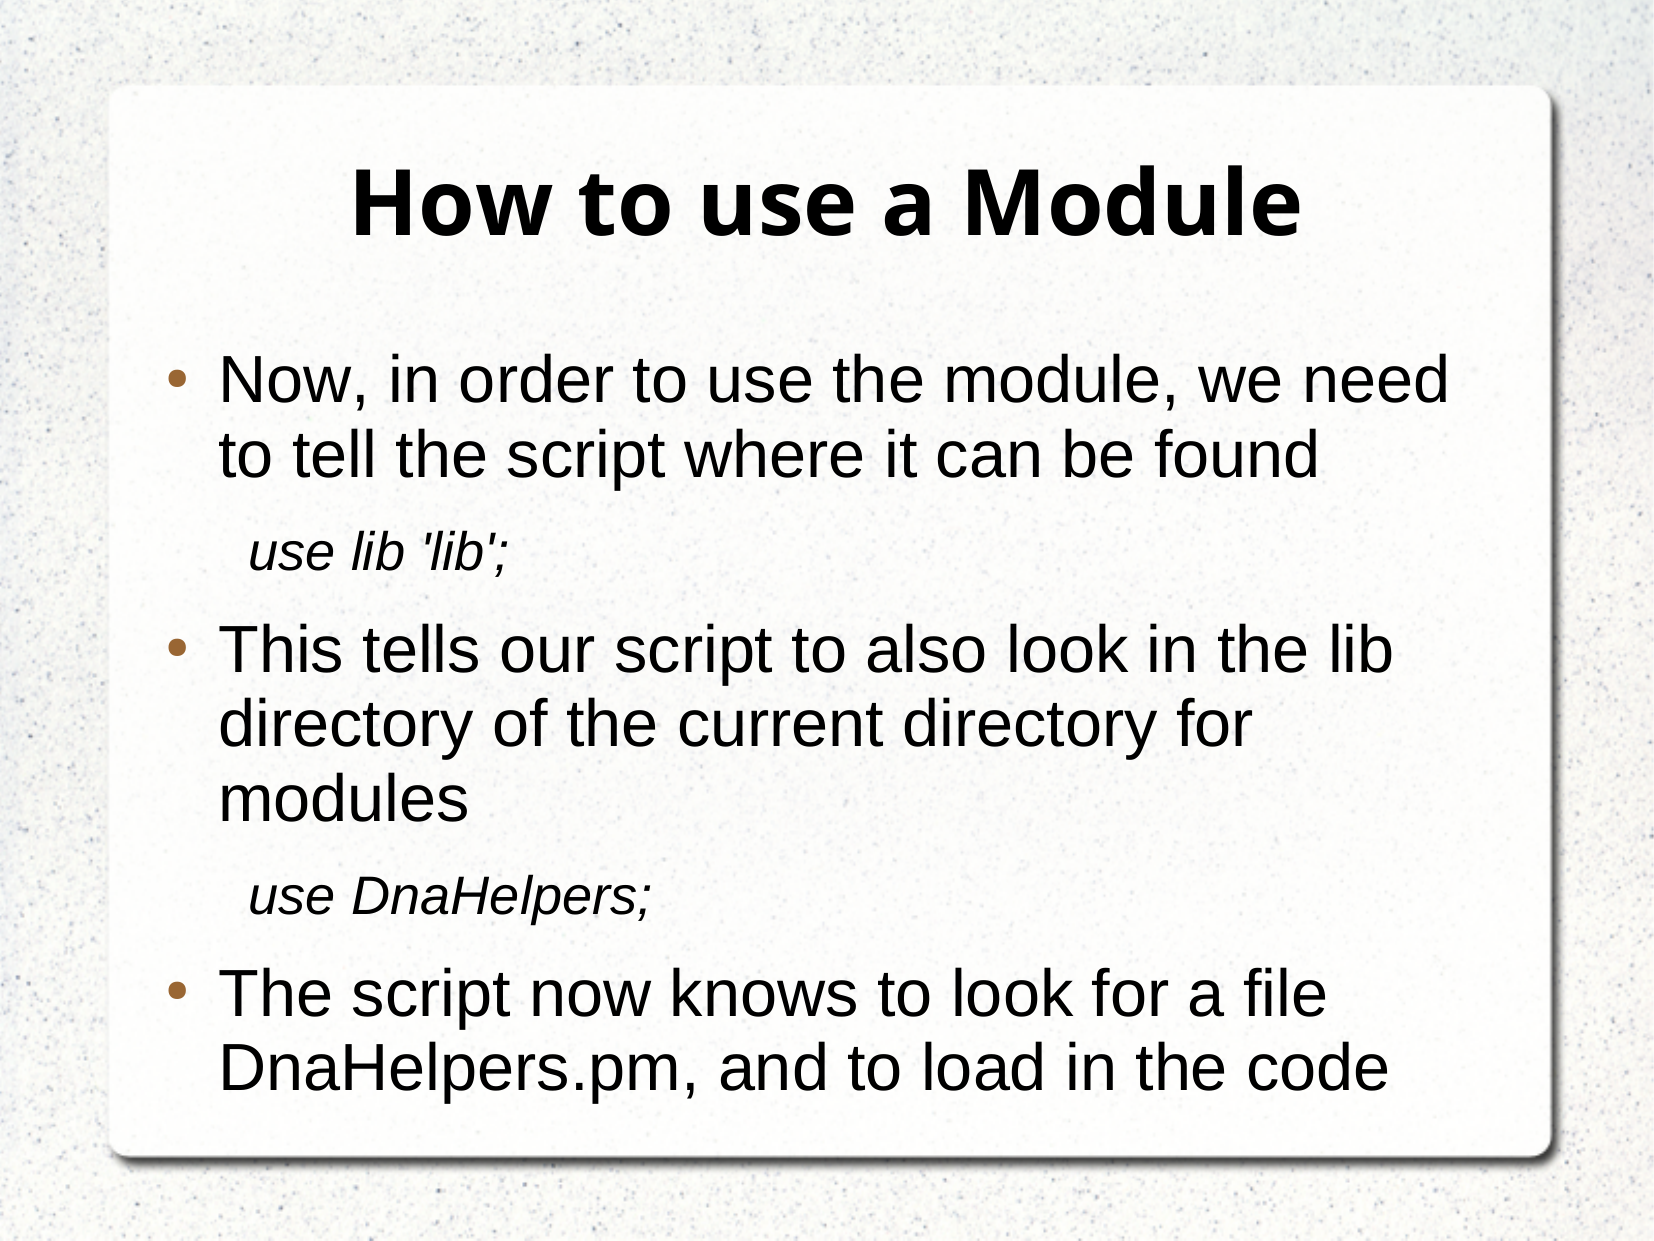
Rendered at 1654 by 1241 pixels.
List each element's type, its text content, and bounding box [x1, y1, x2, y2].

title How to use a Module [118, 96, 1536, 304]
picture [0, 0, 1654, 1241]
list Now, in order to use the module, we need to tell the script where it can be found use lib 'lib'; This tells our script to also look in the lib directory of the current directory for modules use DnaHelpers; The script now knows to look for a file DnaHelpers.pm, and to load in the code [147, 342, 1506, 1104]
